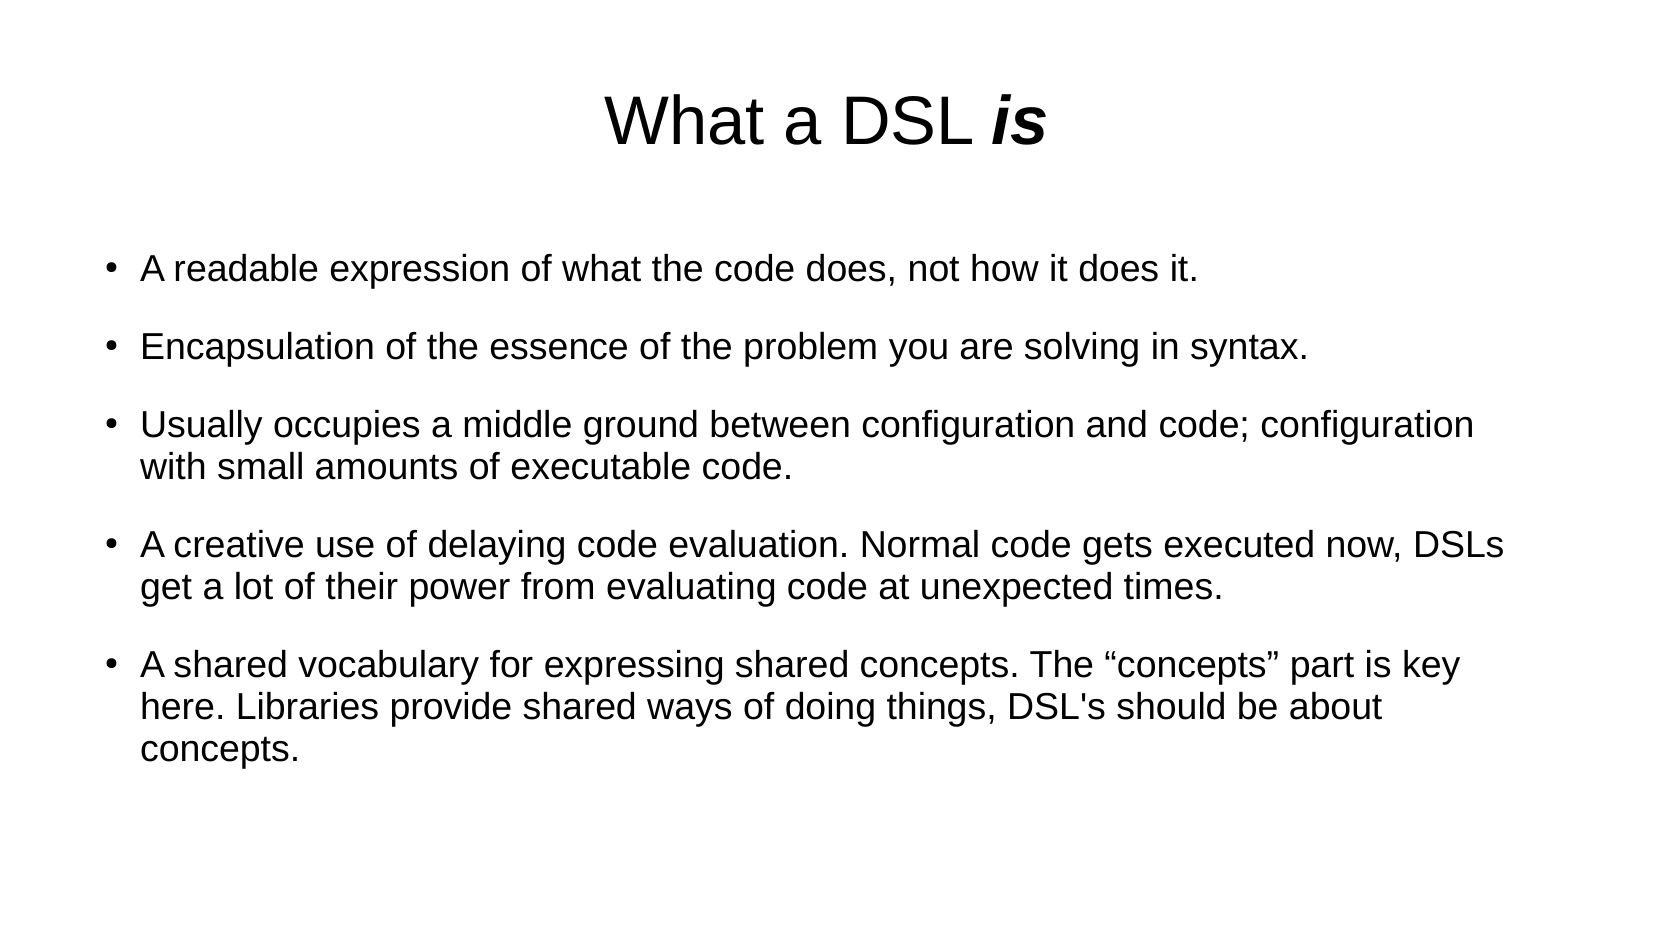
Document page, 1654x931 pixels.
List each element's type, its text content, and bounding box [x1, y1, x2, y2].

title What a DSL is [82, 42, 1571, 199]
text_box A readable expression of what the code does, not how it does it. Encapsulation of the essence of the problem you are solving in syntax. Usually occupies a middle ground between configuration and code; configuration with small amounts of executable code. A creative use of delaying code evaluation. Normal code gets executed now, DSLs get a lot of their power from evaluating code at unexpected times. A shared vocabulary for expressing shared concepts. The “concepts” part is key here. Libraries provide shared ways of doing things, DSL's should be about concepts. [90, 240, 1561, 777]
